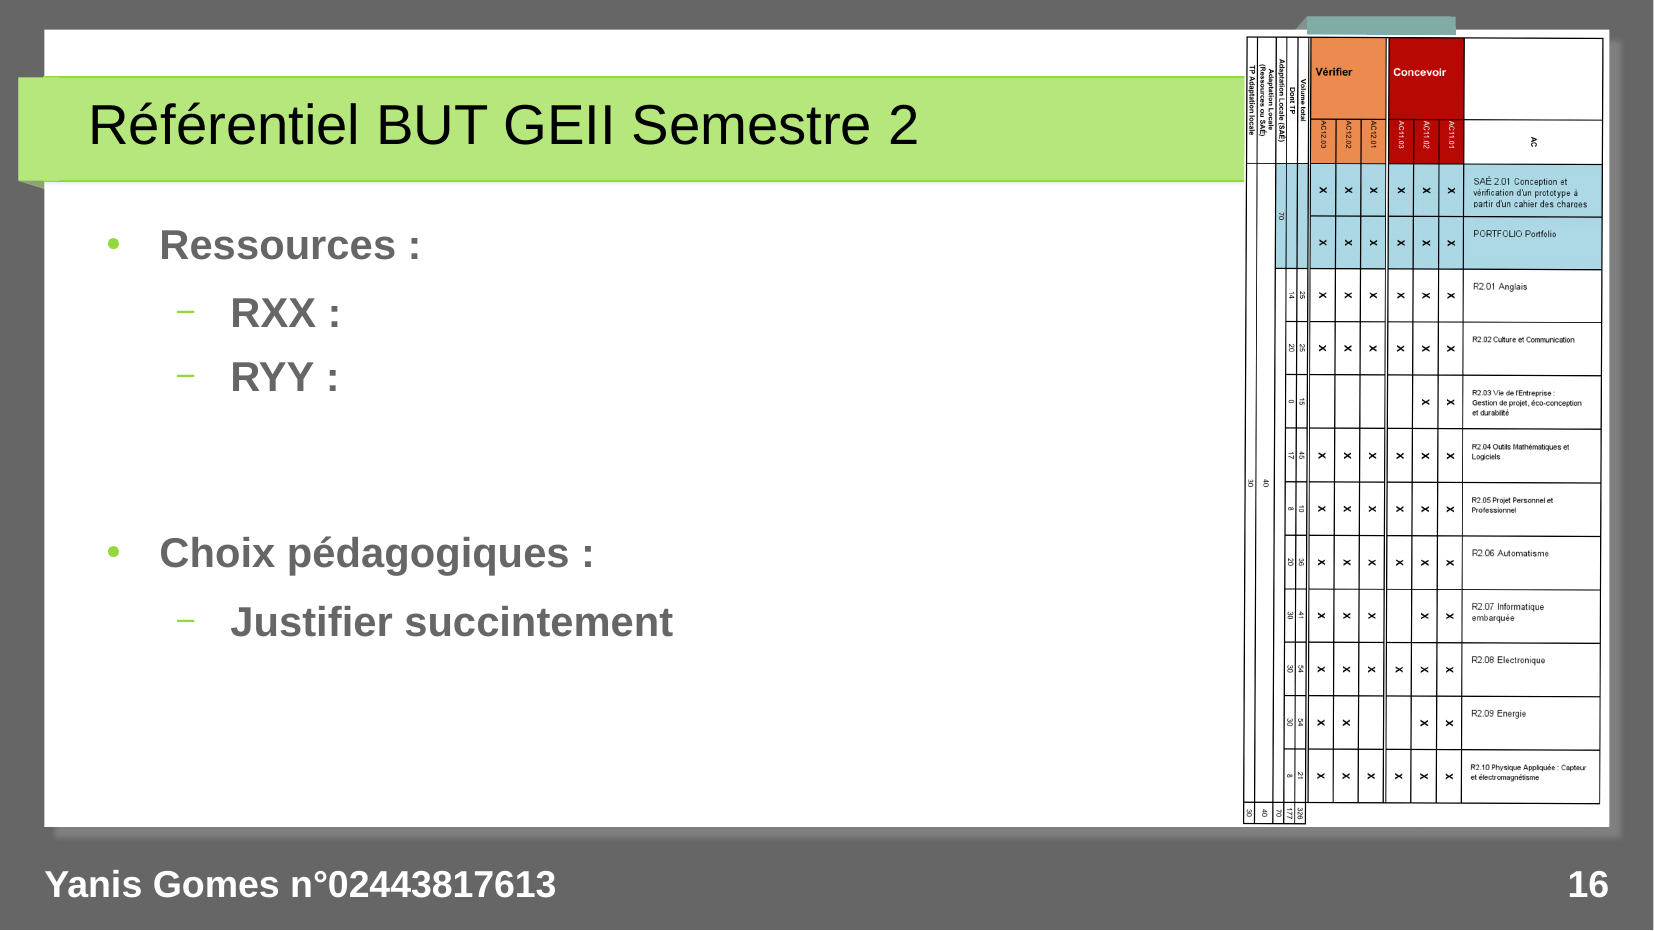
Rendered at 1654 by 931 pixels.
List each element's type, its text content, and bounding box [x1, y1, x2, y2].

list Ressources : RXX : RYY : [88, 221, 1244, 504]
picture [1241, 34, 1607, 827]
text_box 29 [974, 856, 1625, 916]
list Choix pédagogiques : Justifier succintement [88, 529, 1243, 812]
text_box Yanis Gomes n°02443817613 [29, 856, 680, 916]
title Référentiel BUT GEII Semestre 2 [88, 73, 1244, 178]
